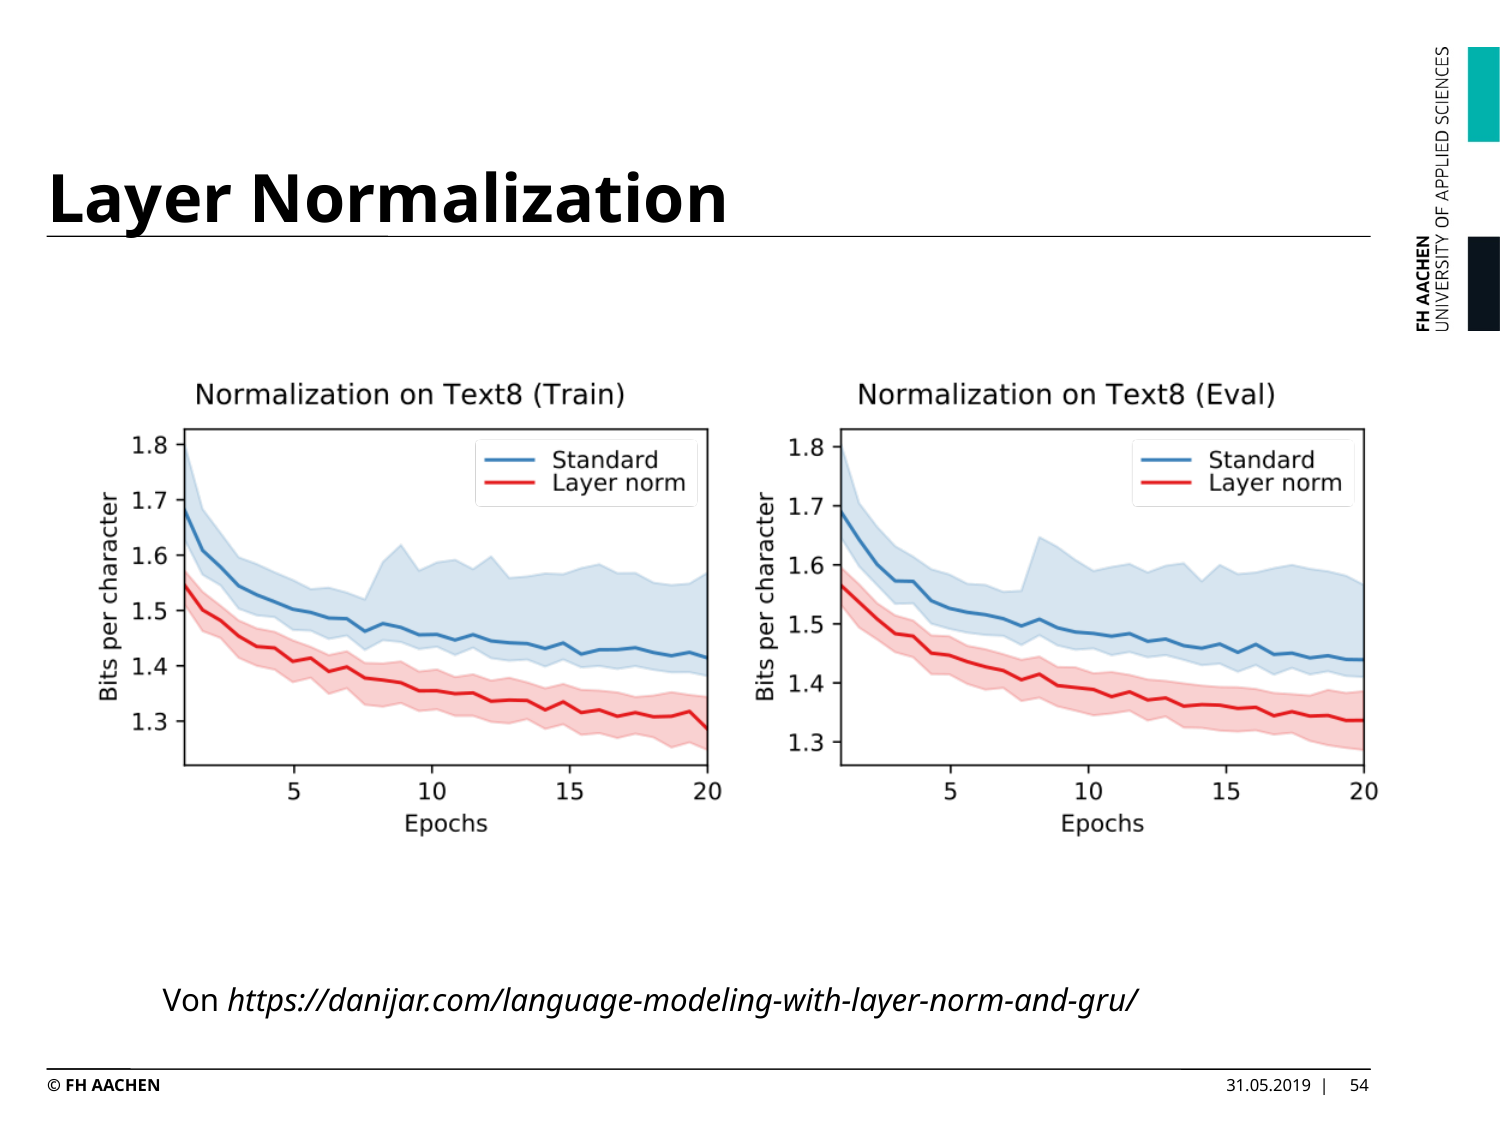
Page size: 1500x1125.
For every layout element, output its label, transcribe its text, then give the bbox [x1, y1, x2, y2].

picture [1404, 47, 1500, 331]
picture [82, 366, 1395, 851]
list Von https://danijar.com/language-modeling-with-layer-norm-and-gru/ [47, 255, 1371, 1047]
title Layer Normalization [47, 153, 1371, 237]
